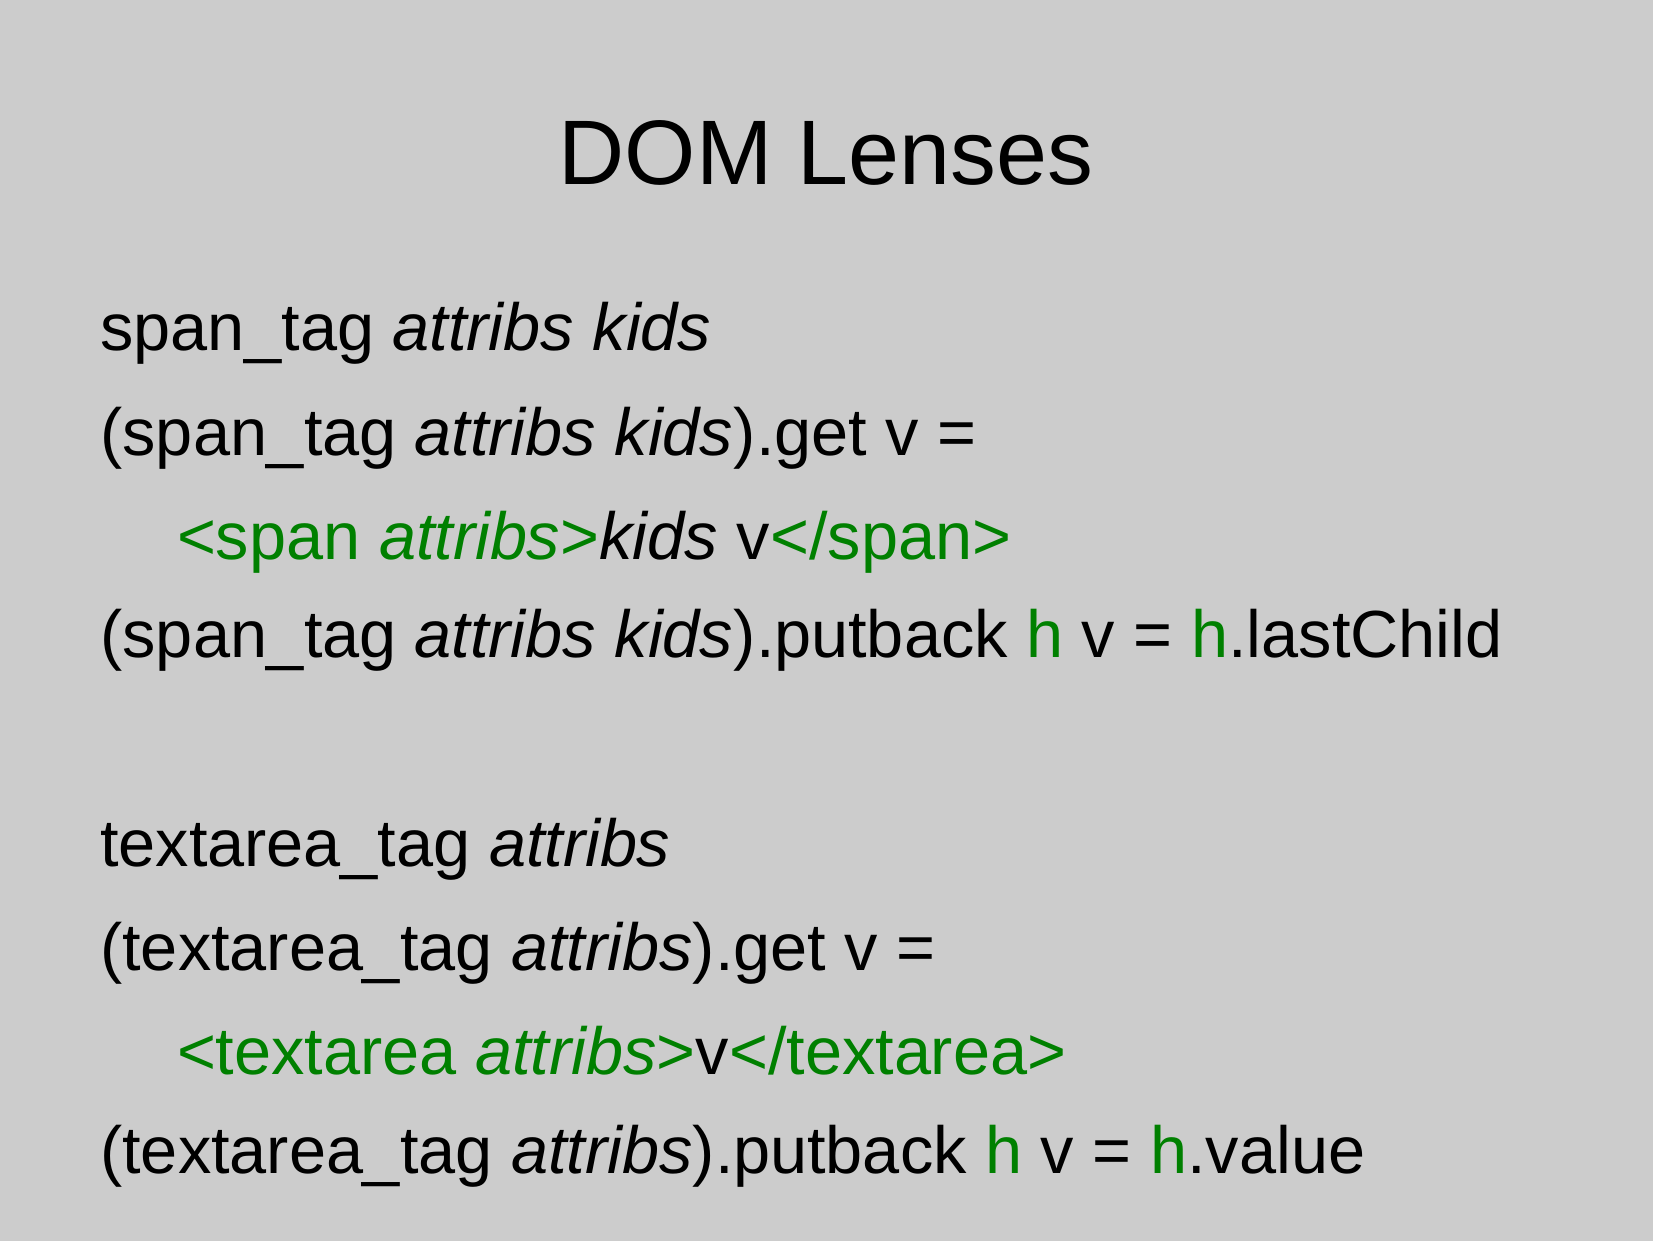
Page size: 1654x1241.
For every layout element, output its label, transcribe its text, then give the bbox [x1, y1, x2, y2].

title DOM Lenses [82, 49, 1571, 257]
list span_tag attribs kids (span_tag attribs kids).get v = <span attribs>kids v</span> (span_tag attribs kids).putback h v = h.lastChild textarea_tag attribs (textarea_tag attribs).get v = <textarea attribs>v</textarea> (textarea_tag attribs).putback h v = h.value [82, 290, 1571, 1188]
